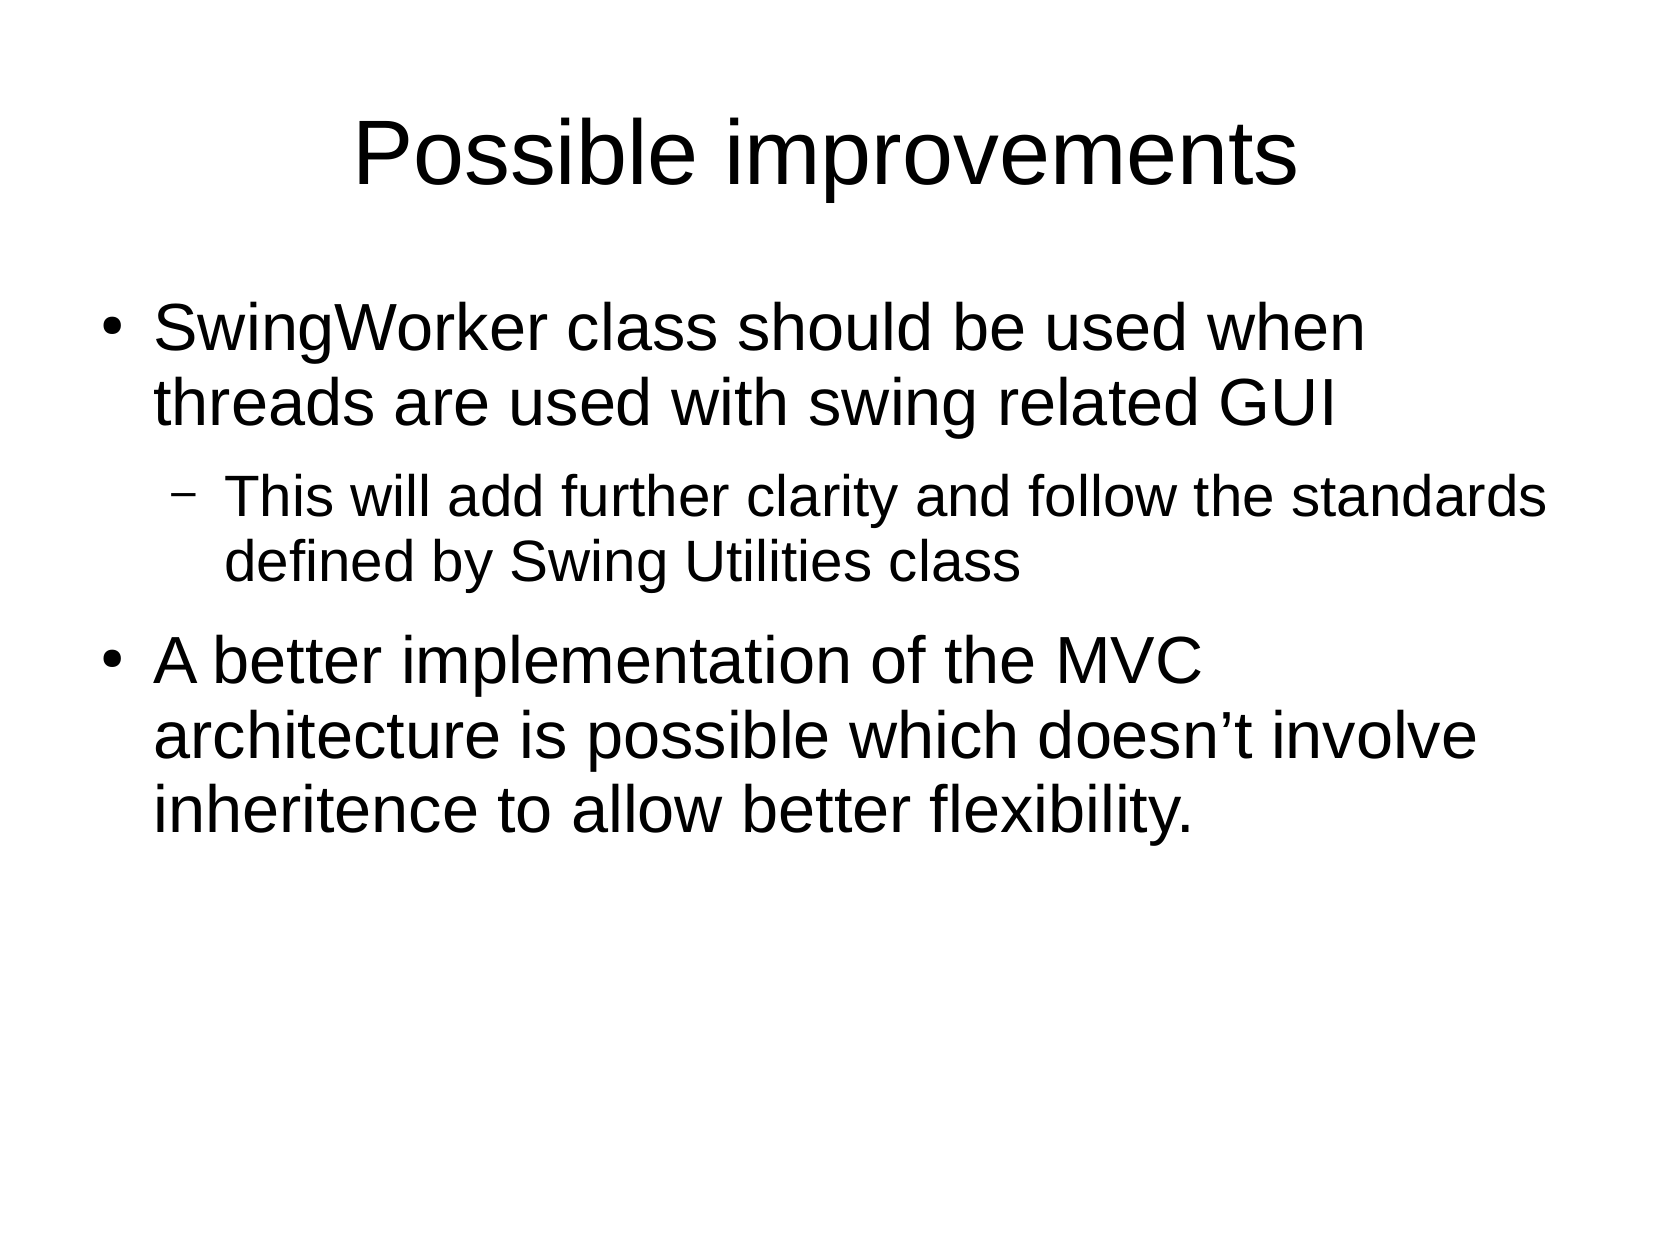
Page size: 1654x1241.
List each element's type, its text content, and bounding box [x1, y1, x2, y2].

list SwingWorker class should be used when threads are used with swing related GUI This will add further clarity and follow the standards defined by Swing Utilities class A better implementation of the MVC architecture is possible which doesn’t involve inheritence to allow better flexibility. [82, 290, 1571, 1010]
title Possible improvements [82, 49, 1571, 257]
